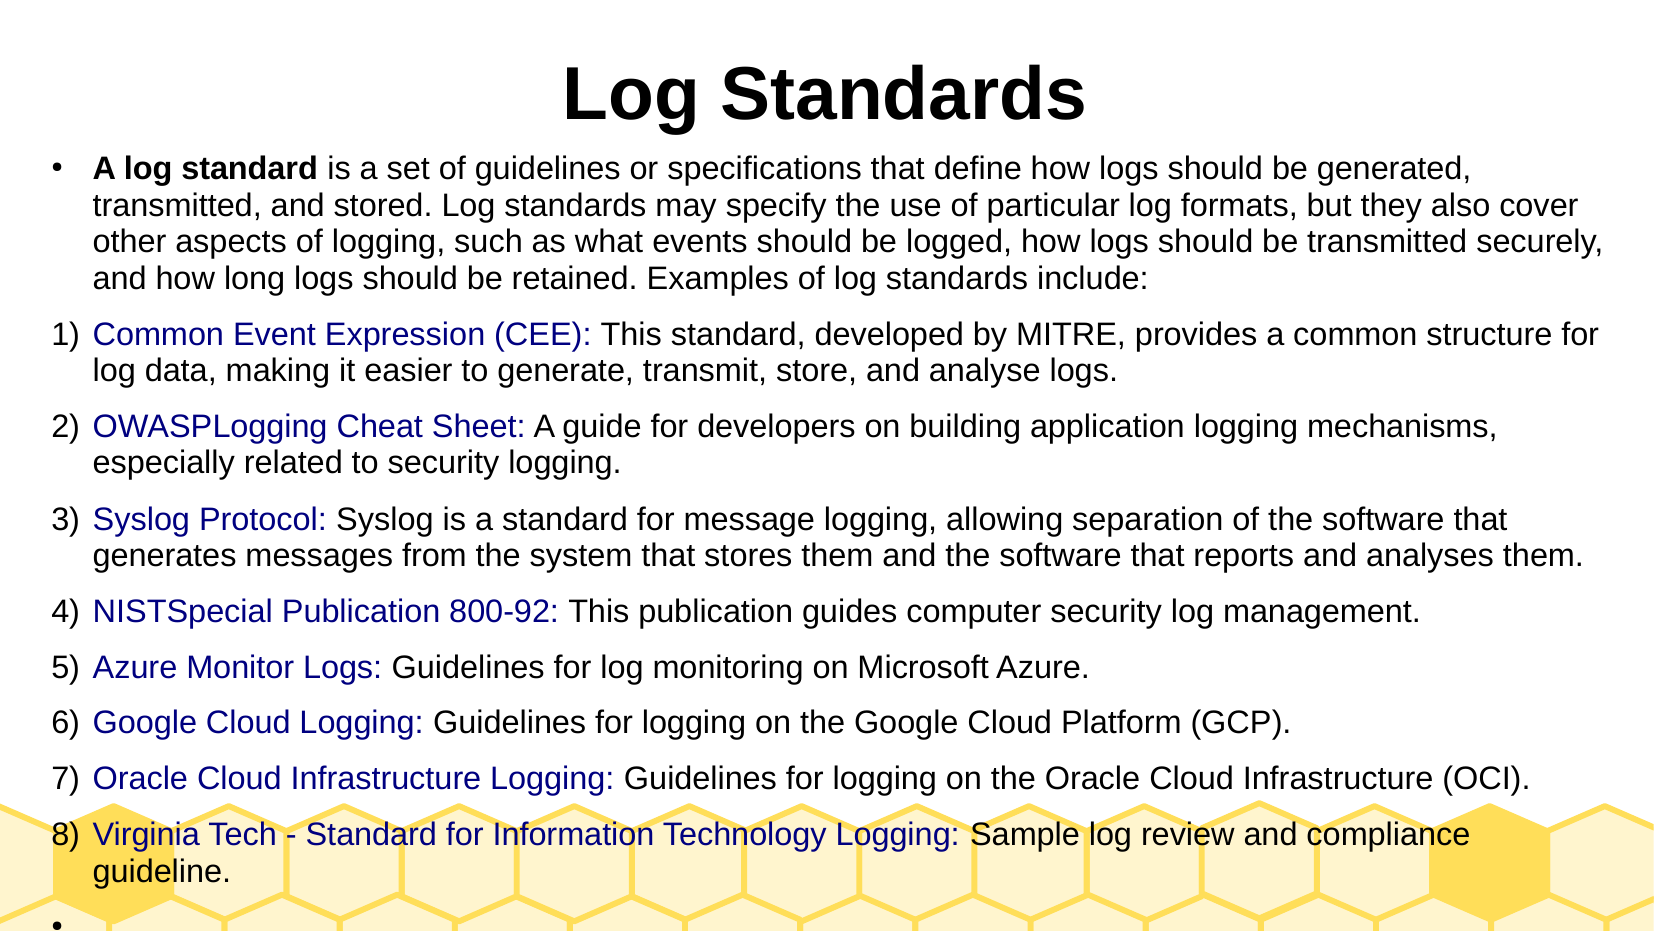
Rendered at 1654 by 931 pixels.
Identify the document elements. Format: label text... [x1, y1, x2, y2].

list A log standard is a set of guidelines or specifications that define how logs should be generated, transmitted, and stored. Log standards may specify the use of particular log formats, but they also cover other aspects of logging, such as what events should be logged, how logs should be transmitted securely, and how long logs should be retained. Examples of log standards include: Common Event Expression (CEE): This standard, developed by MITRE, provides a common structure for log data, making it easier to generate, transmit, store, and analyse logs. OWASPLogging Cheat Sheet: A guide for developers on building application logging mechanisms, especially related to security logging. Syslog Protocol: Syslog is a standard for message logging, allowing separation of the software that generates messages from the system that stores them and the software that reports and analyses them. NISTSpecial Publication 800-92: This publication guides computer security log management. Azure Monitor Logs: Guidelines for log monitoring on Microsoft Azure. Google Cloud Logging: Guidelines for logging on the Google Cloud Platform (GCP). Oracle Cloud Infrastructure Logging: Guidelines for logging on the Oracle Cloud Infrastructure (OCI). Virginia Tech - Standard for Information Technology Logging: Sample log review and compliance guideline. [37, 150, 1613, 901]
title Log Standards [37, 37, 1613, 150]
